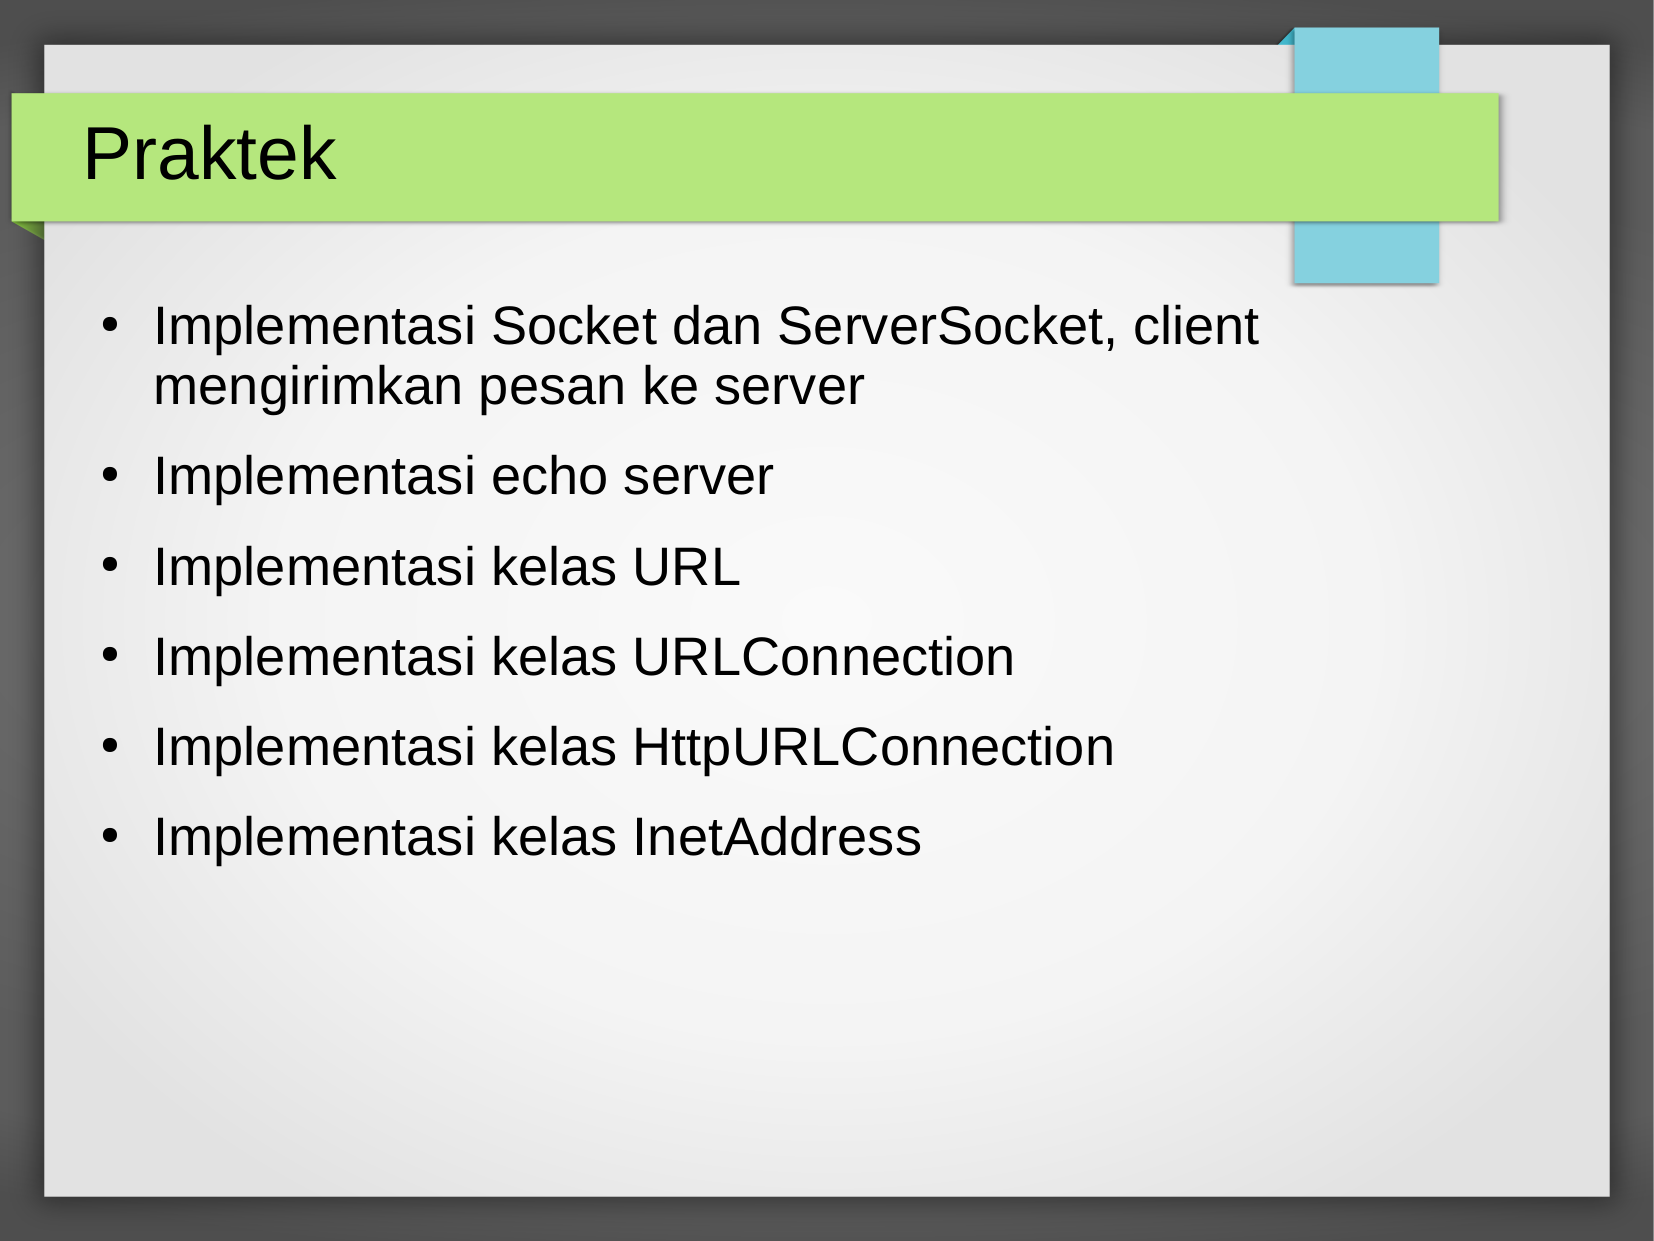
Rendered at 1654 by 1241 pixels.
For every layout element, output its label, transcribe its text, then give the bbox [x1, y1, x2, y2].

picture [0, 0, 1654, 1241]
list Implementasi Socket dan ServerSocket, client mengirimkan pesan ke server Implementasi echo server Implementasi kelas URL Implementasi kelas URLConnection Implementasi kelas HttpURLConnection Implementasi kelas InetAddress [82, 295, 1571, 1015]
title Praktek [82, 94, 1264, 213]
